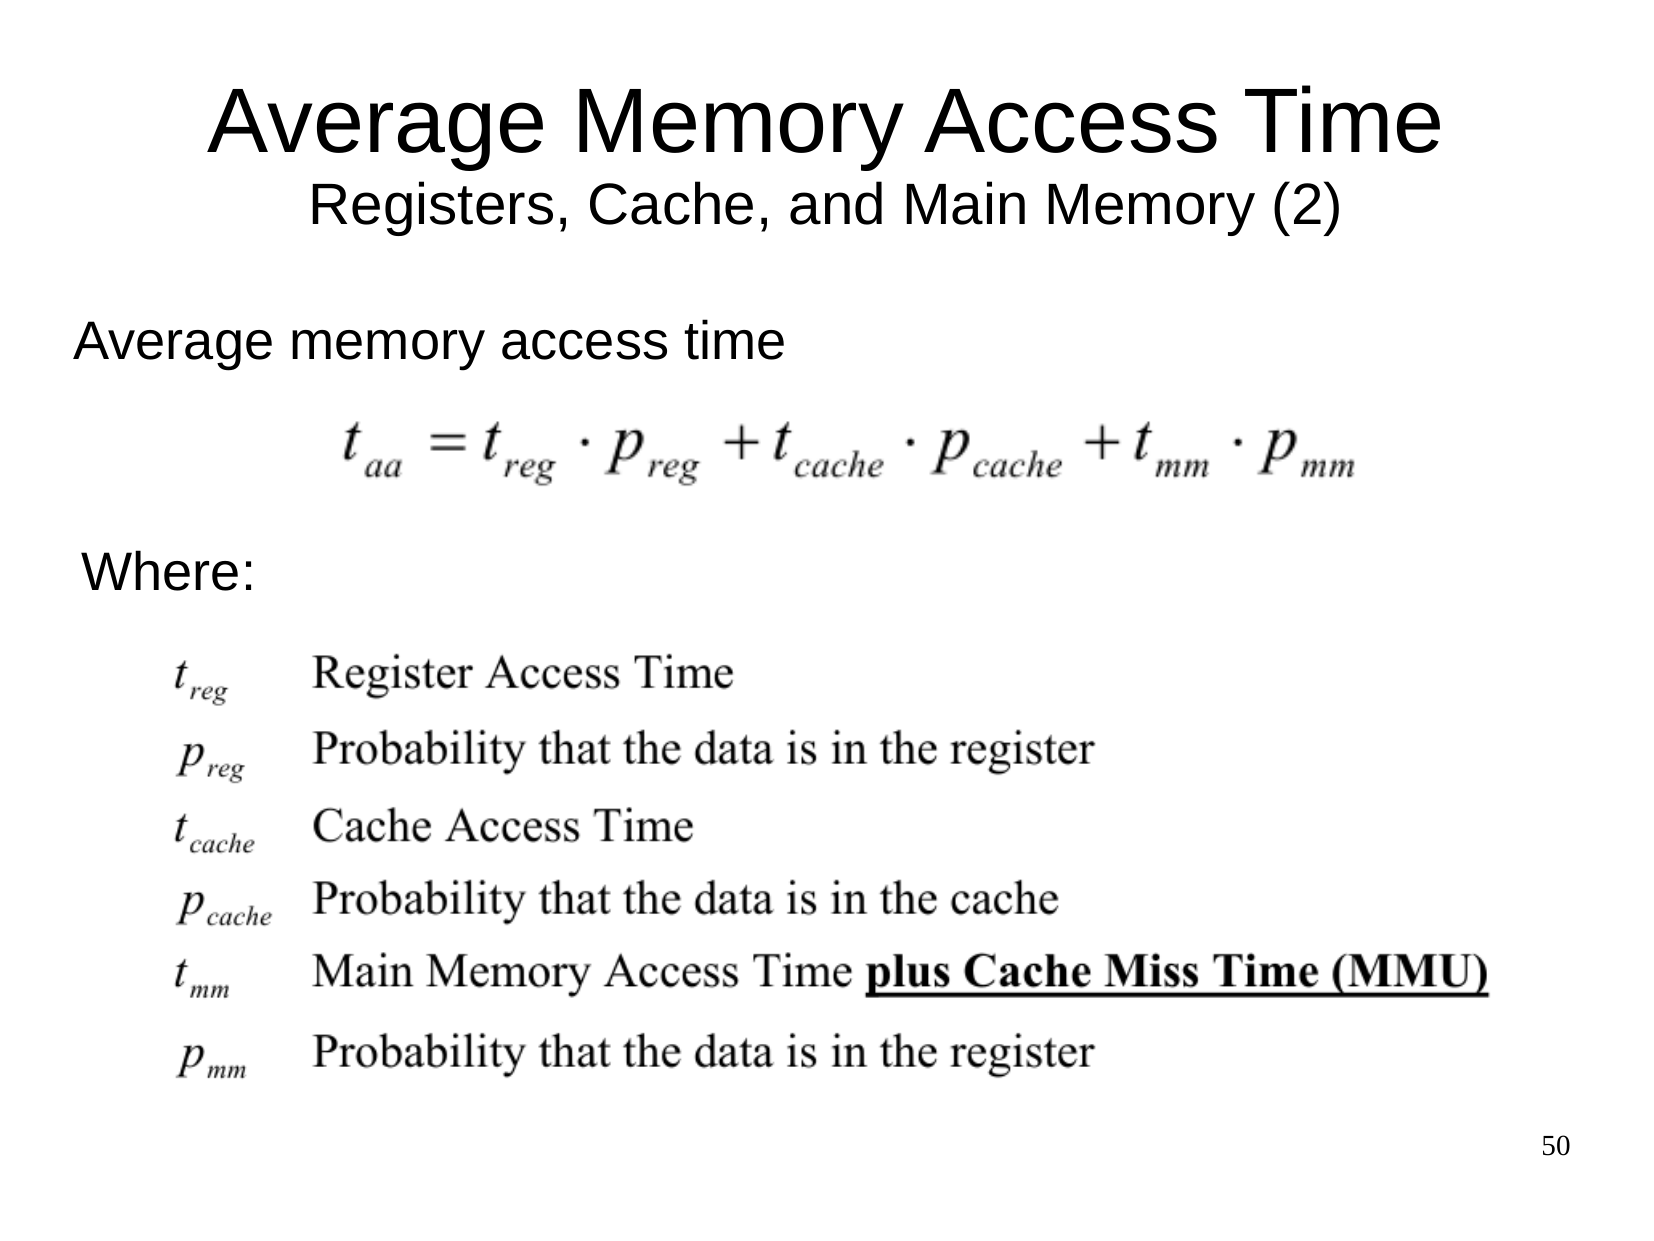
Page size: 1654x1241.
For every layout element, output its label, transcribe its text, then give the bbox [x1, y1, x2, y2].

text_box Where: [66, 533, 272, 610]
picture [144, 651, 1495, 1084]
text_box Average memory access time [58, 303, 818, 380]
title Average Memory Access Time Registers, Cache, and Main Memory (2) [82, 49, 1571, 257]
picture [330, 398, 1381, 495]
